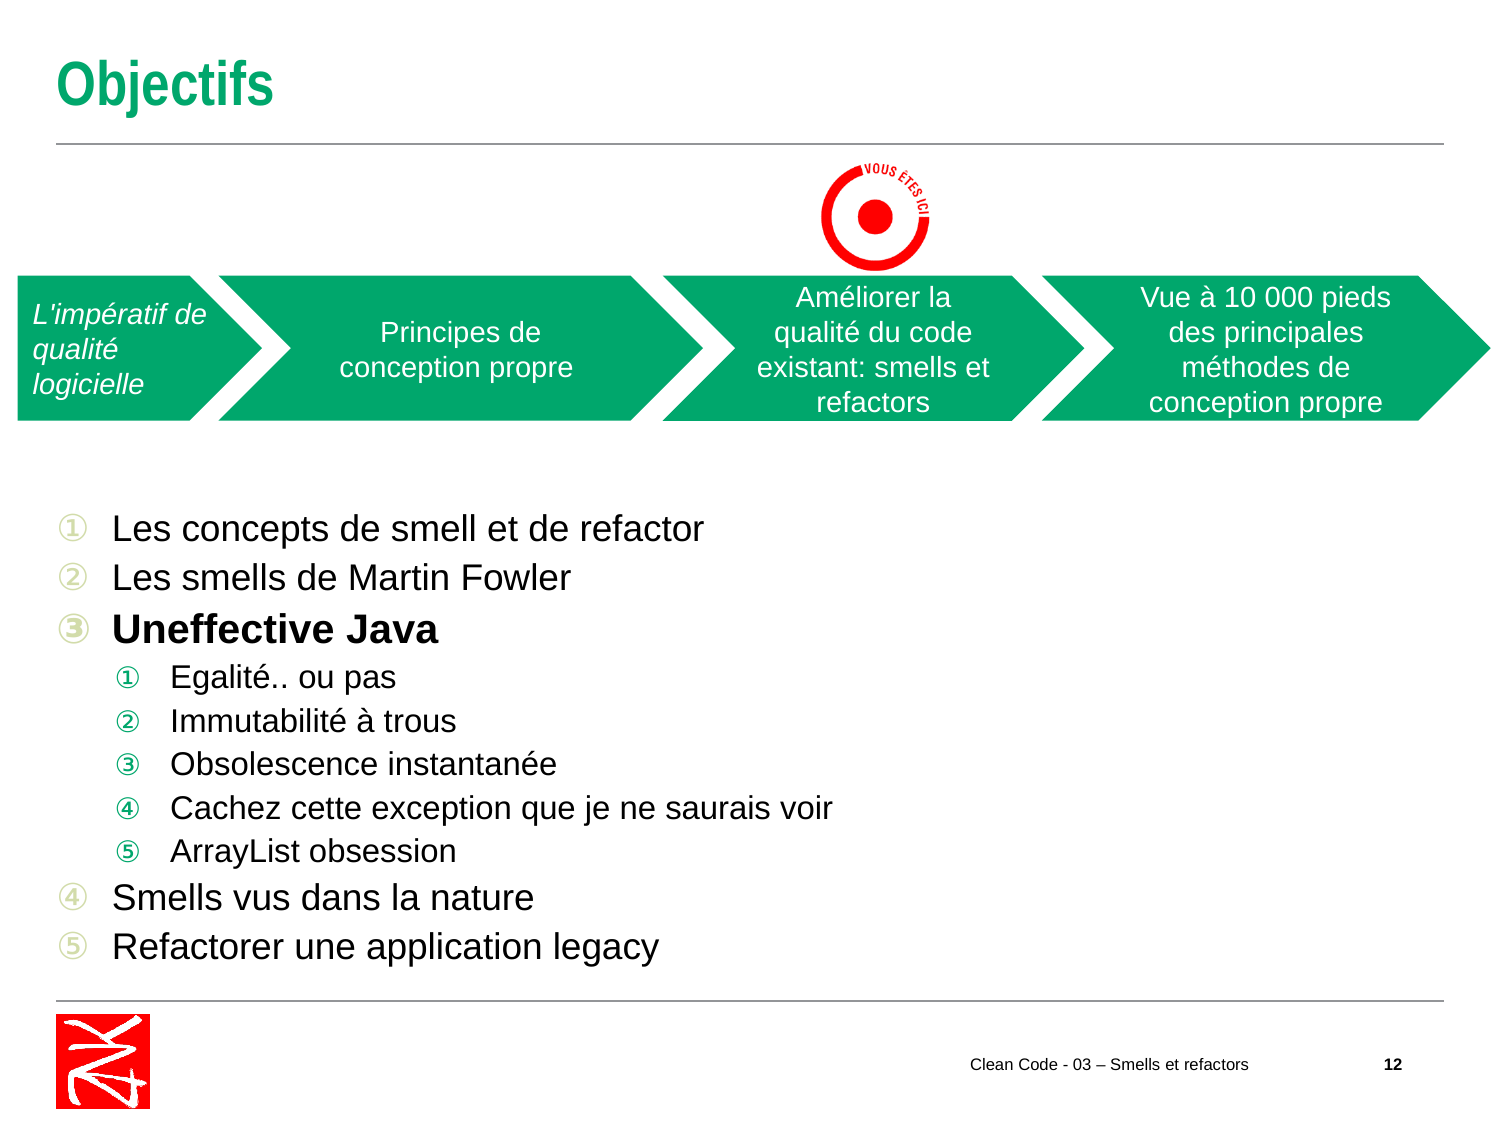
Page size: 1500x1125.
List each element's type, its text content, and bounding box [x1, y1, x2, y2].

title Objectifs [56, 18, 1444, 142]
list Les concepts de smell et de refactor Les smells de Martin Fowler Uneffective Java Egalité.. ou pas Immutabilité à trous Obsolescence instantanée Cachez cette exception que je ne saurais voir ArrayList obsession Smells vus dans la nature Refactorer une application legacy [56, 456, 1444, 972]
slide_number <number> [1372, 1049, 1403, 1079]
picture [55, 1014, 151, 1109]
text_box L'impératif de qualité logicielle [17, 275, 262, 421]
text_box Vue à 10 000 pieds des principales méthodes de conception propre [1041, 275, 1491, 421]
footer Clean Code - 03 – Smells et refactors [919, 1049, 1250, 1079]
text_box Principes de conception propre [218, 275, 704, 421]
picture [810, 153, 941, 275]
text_box Améliorer la qualité du code existant: smells et refactors [662, 275, 1085, 421]
